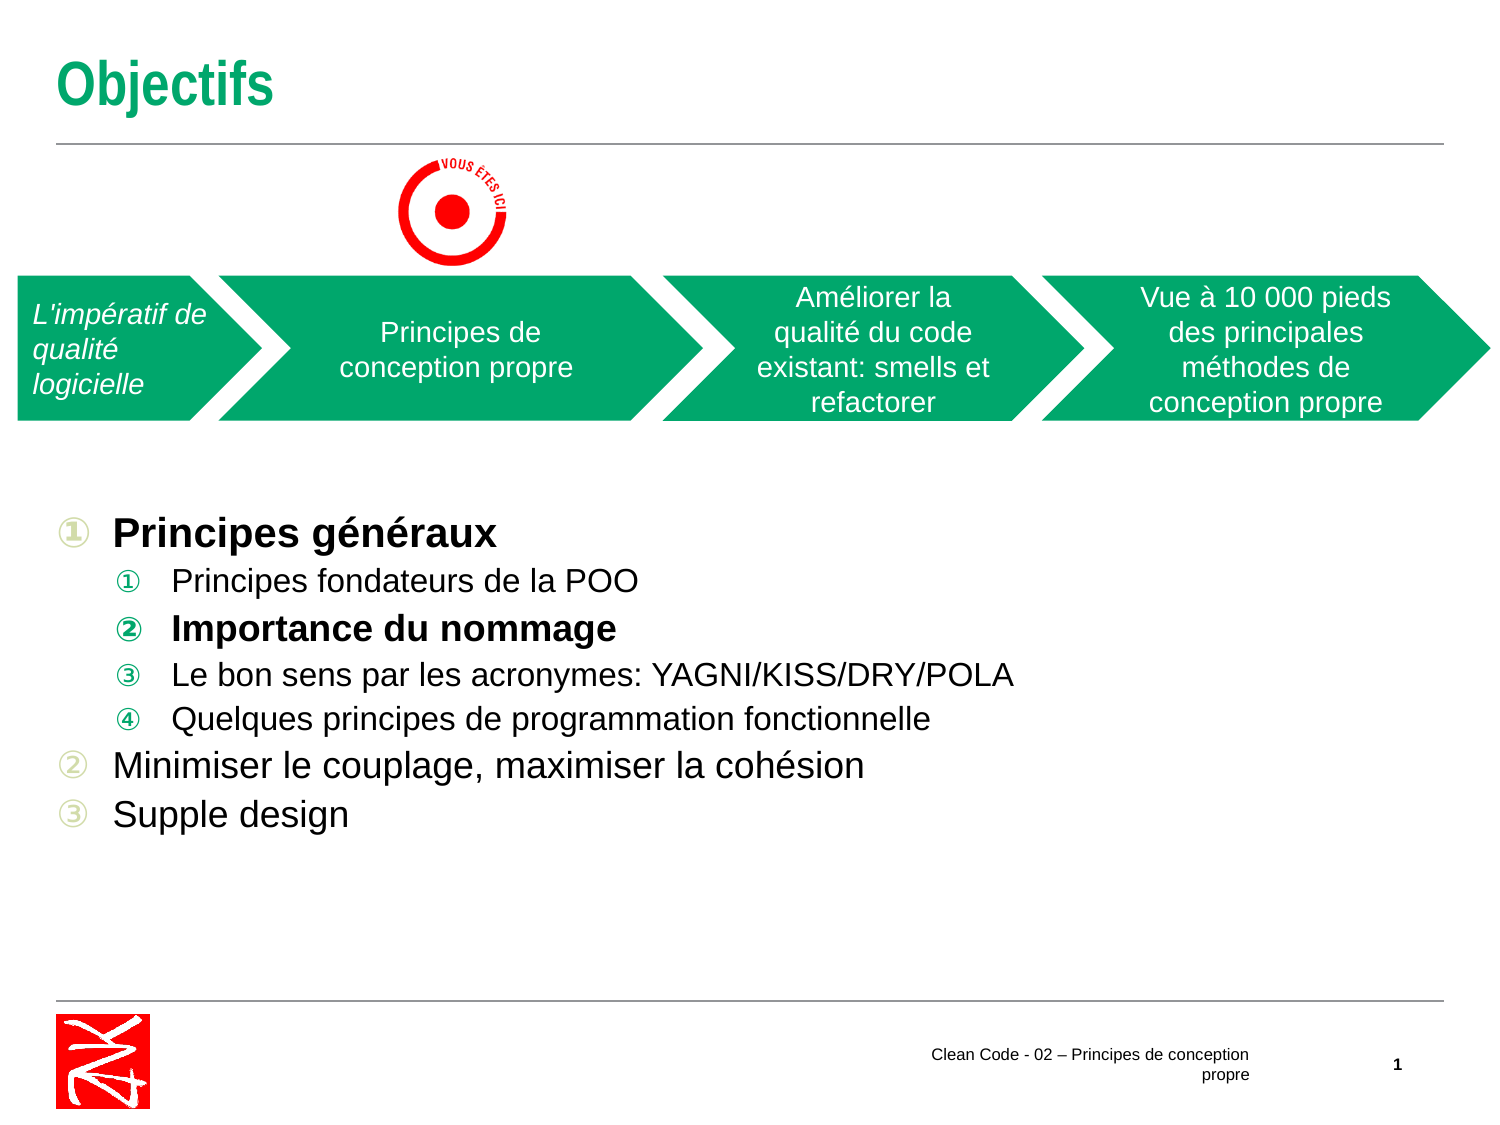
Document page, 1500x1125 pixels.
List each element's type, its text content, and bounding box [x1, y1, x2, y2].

text_box Principes de conception propre [218, 275, 704, 421]
picture [55, 1014, 151, 1109]
text_box L'impératif de qualité logicielle [17, 275, 262, 421]
text_box Vue à 10 000 pieds des principales méthodes de conception propre [1041, 275, 1491, 421]
list Principes généraux Principes fondateurs de la POO Importance du nommage Le bon sens par les acronymes: YAGNI/KISS/DRY/POLA Quelques principes de programmation fonctionnelle Minimiser le couplage, maximiser la cohésion Supple design [56, 456, 1444, 972]
footer Clean Code - 02 – Principes de conception propre [919, 1049, 1250, 1079]
picture [387, 148, 518, 275]
slide_number <number> [1372, 1049, 1403, 1079]
text_box Améliorer la qualité du code existant: smells et refactorer [662, 275, 1085, 421]
title Objectifs [56, 18, 1444, 142]
